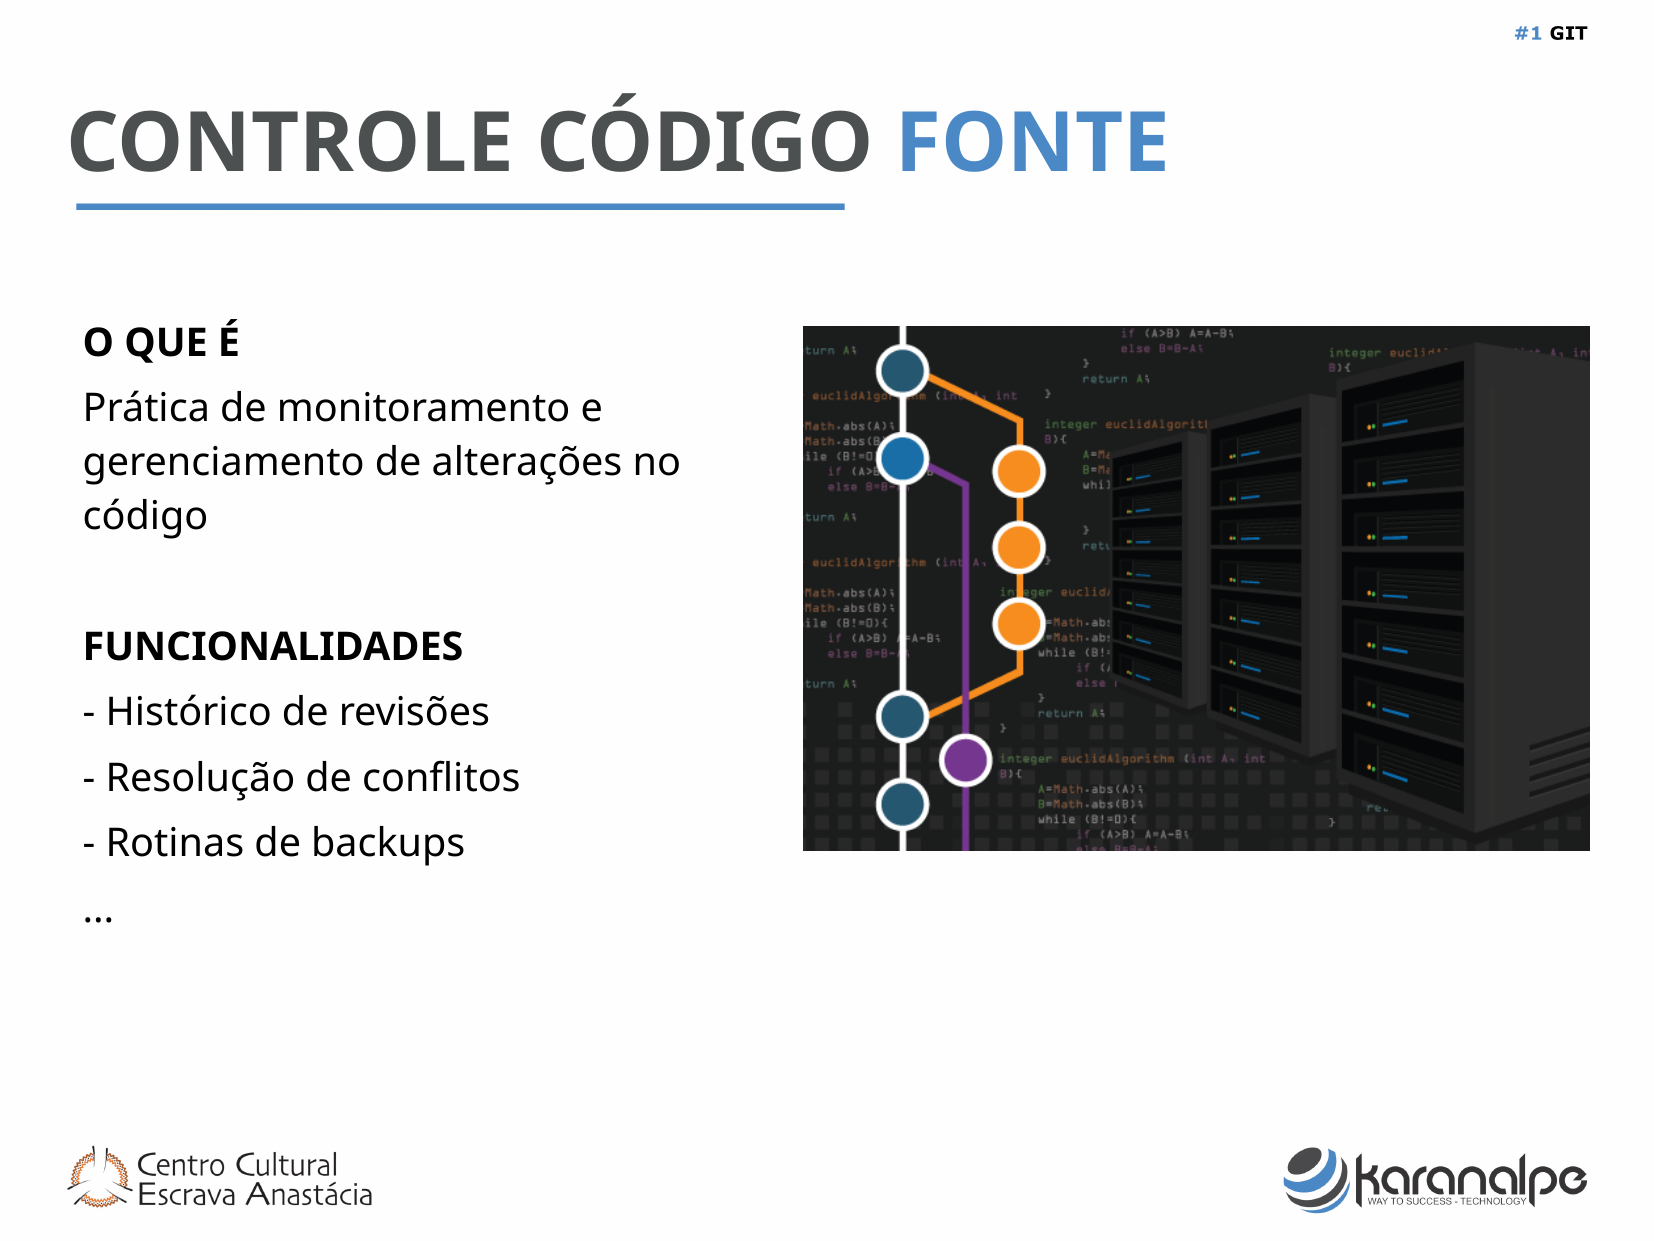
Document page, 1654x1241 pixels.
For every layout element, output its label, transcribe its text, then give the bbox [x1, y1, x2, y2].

title CONTROLE CÓDIGO FONTE [66, 35, 1555, 243]
list O QUE É Prática de monitoramento e gerenciamento de alterações no código FUNCIONALIDADES - Histórico de revisões - Resolução de conflitos - Rotinas de backups ... [82, 313, 768, 1099]
picture [0, 0, 1654, 1241]
